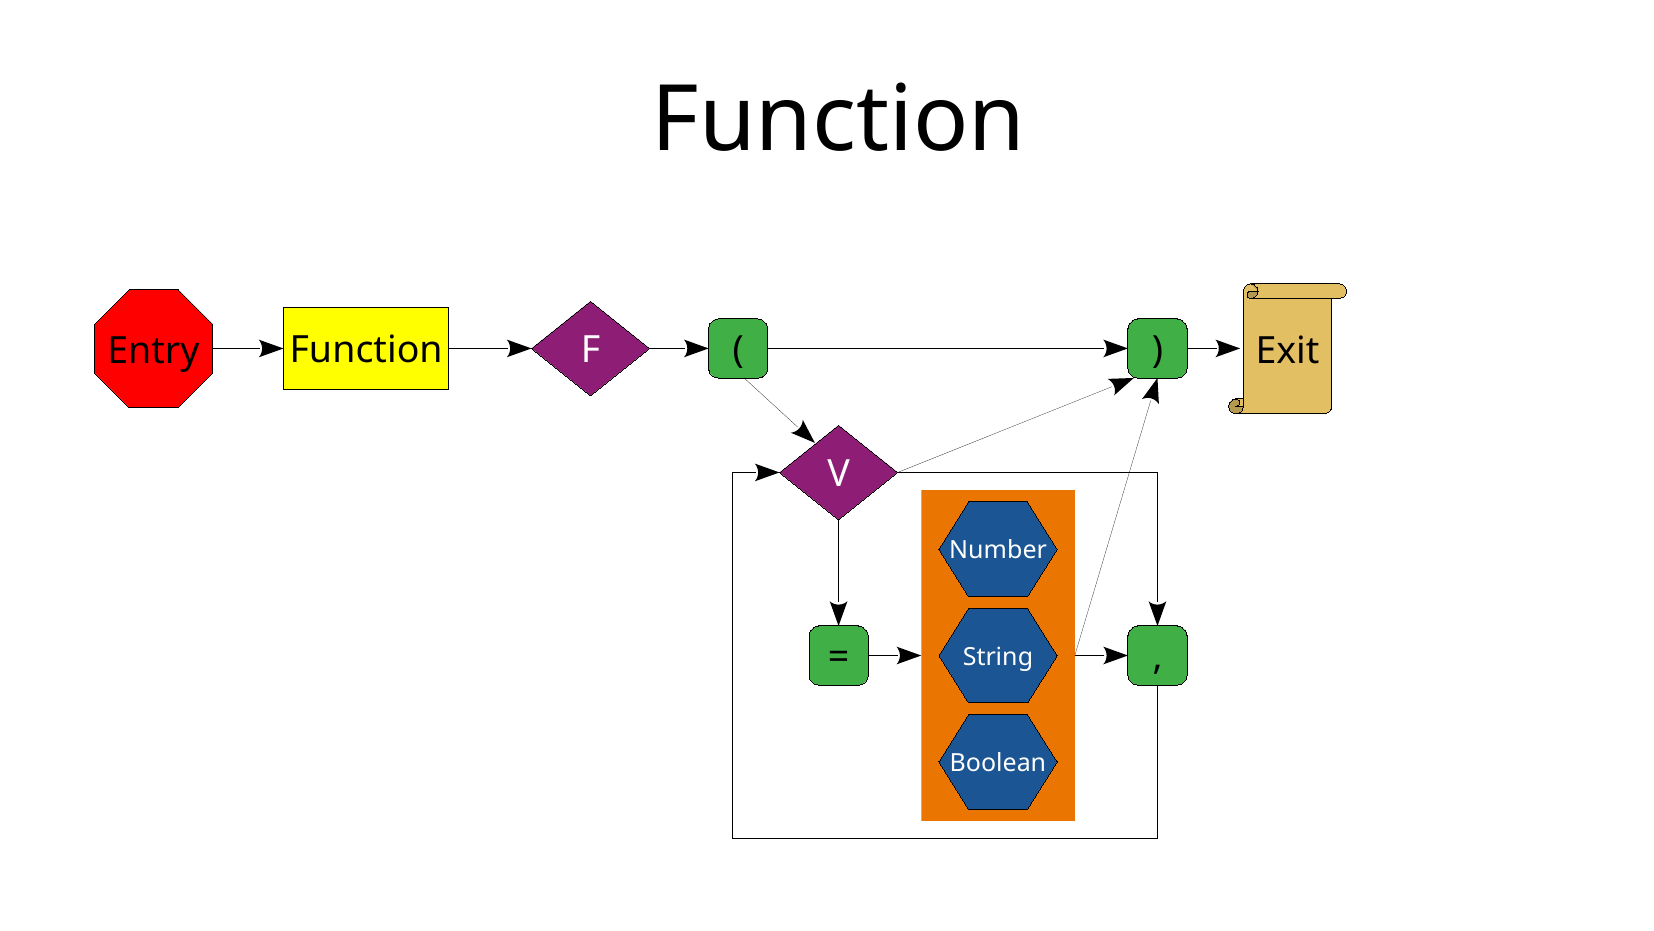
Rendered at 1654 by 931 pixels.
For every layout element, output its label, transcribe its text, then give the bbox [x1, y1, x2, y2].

text_box V [780, 425, 898, 520]
text_box String [939, 608, 1058, 703]
text_box Number [938, 501, 1058, 597]
text_box Boolean [938, 714, 1058, 810]
text_box , [1127, 625, 1188, 686]
title Function [82, 37, 1571, 193]
text_box Entry [94, 289, 213, 408]
text_box ) [1127, 318, 1188, 379]
text_box Exit [1237, 283, 1332, 414]
text_box F [532, 301, 650, 396]
text_box = [809, 625, 869, 686]
text_box Function [283, 307, 449, 390]
text_box Exit [1252, 283, 1347, 299]
text_box ( [708, 318, 768, 379]
text_box [921, 490, 1075, 821]
